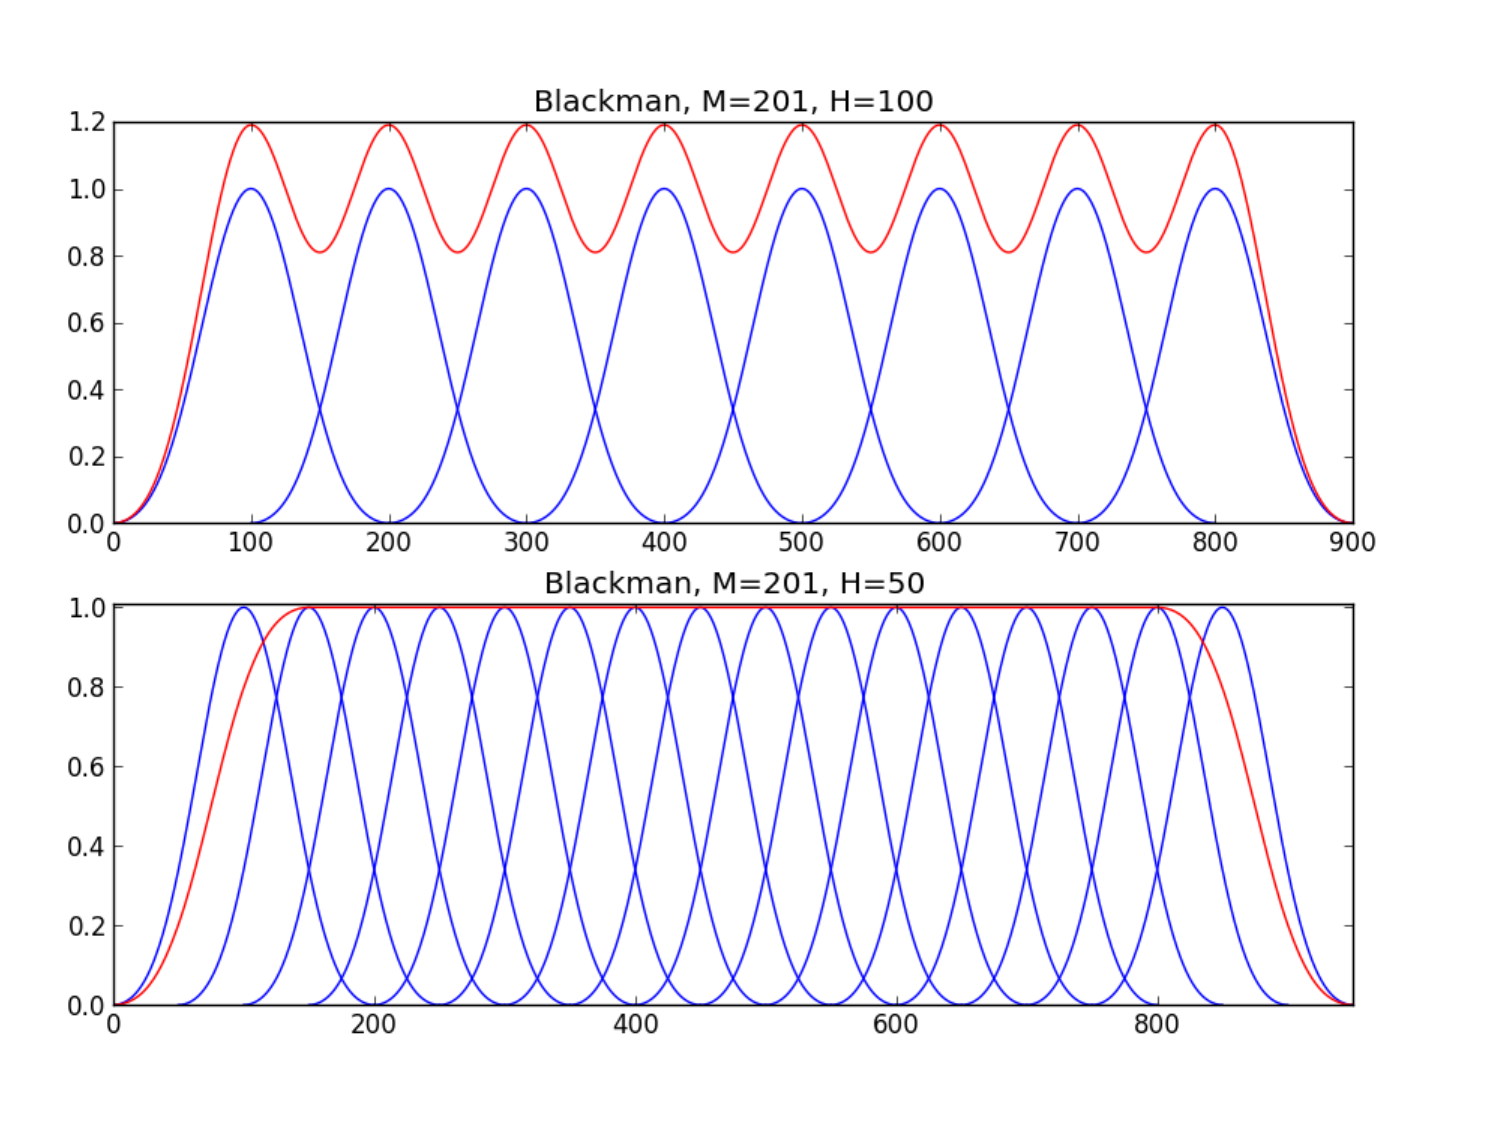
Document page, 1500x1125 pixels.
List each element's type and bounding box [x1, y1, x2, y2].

picture [37, 62, 1389, 1068]
